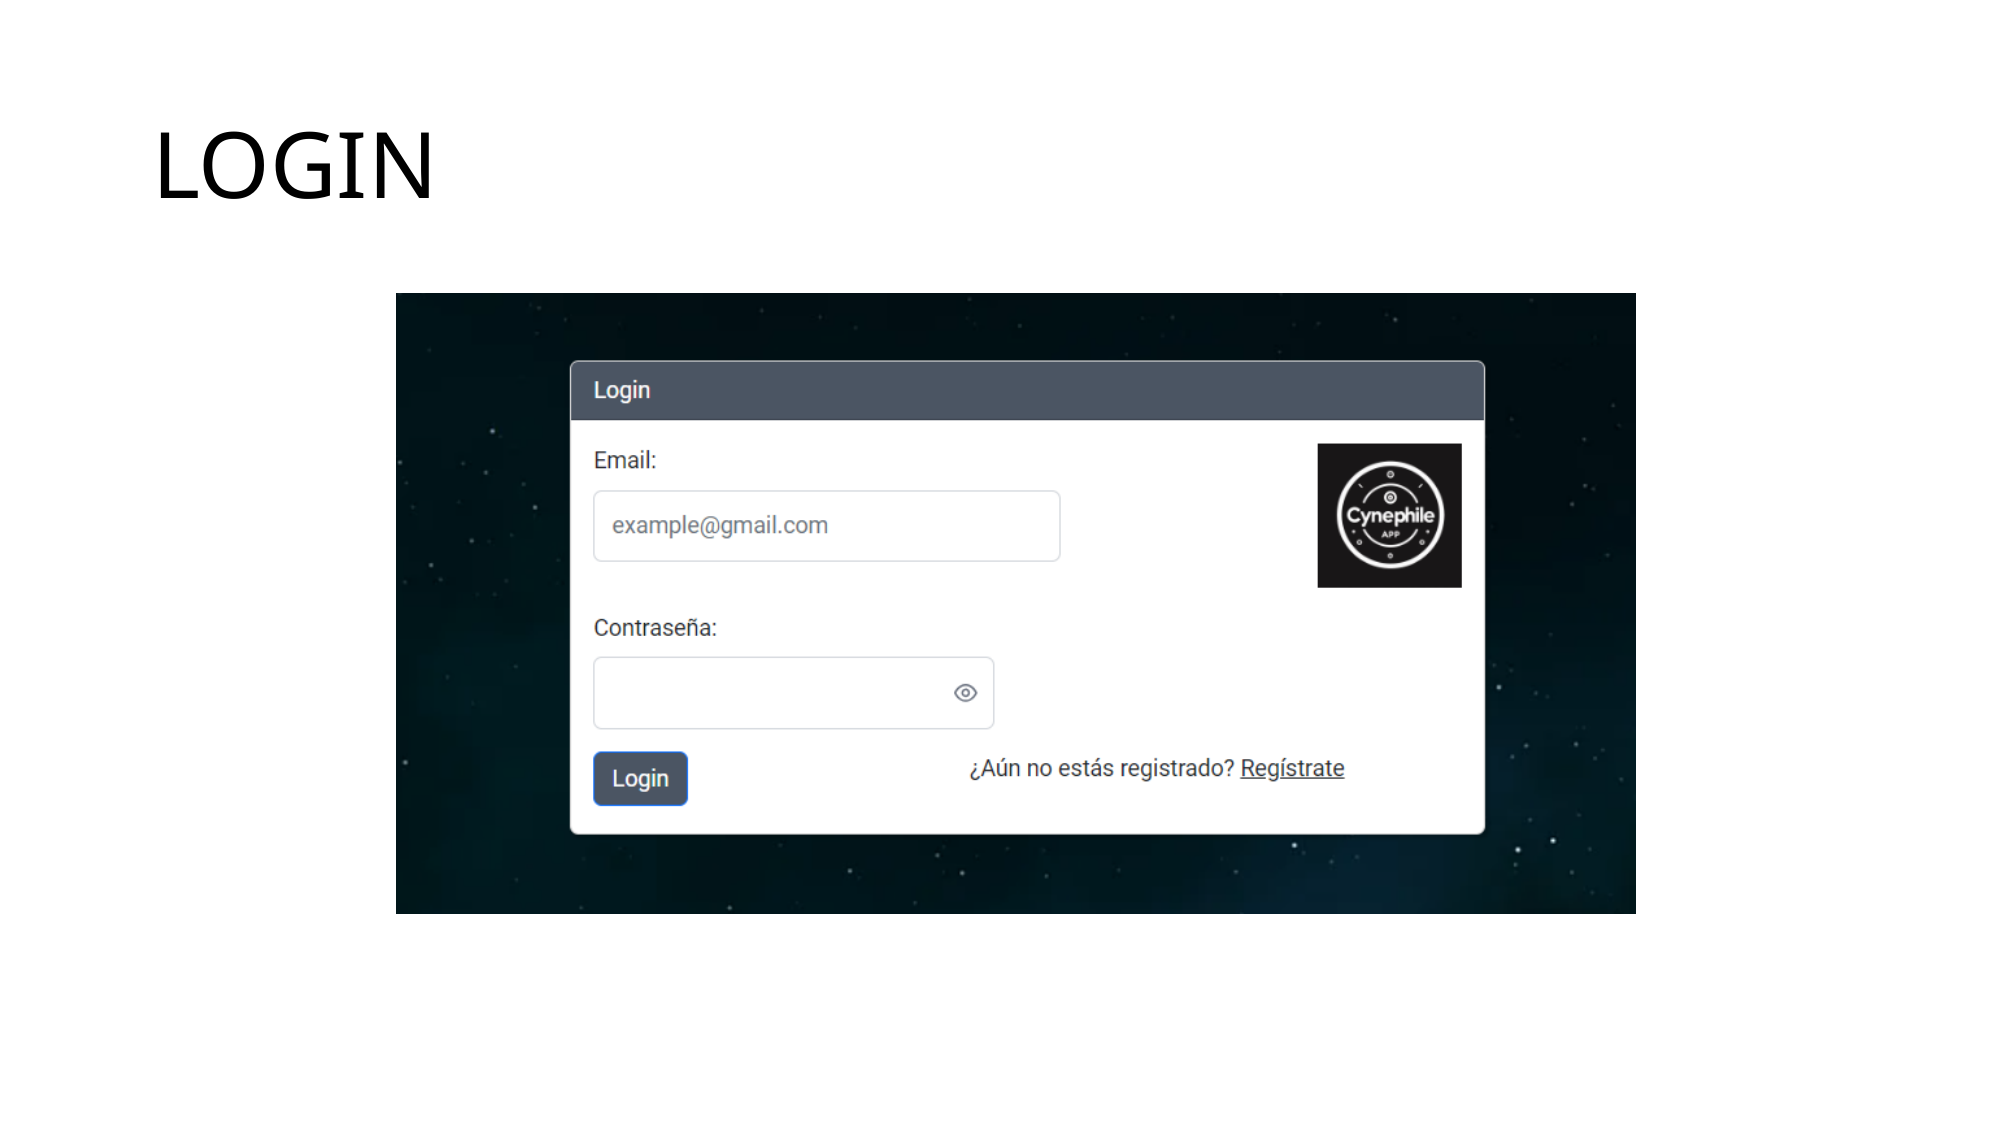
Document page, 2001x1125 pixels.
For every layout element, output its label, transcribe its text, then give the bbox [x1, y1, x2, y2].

title LOGIN [137, 59, 1863, 278]
picture [396, 293, 1636, 914]
